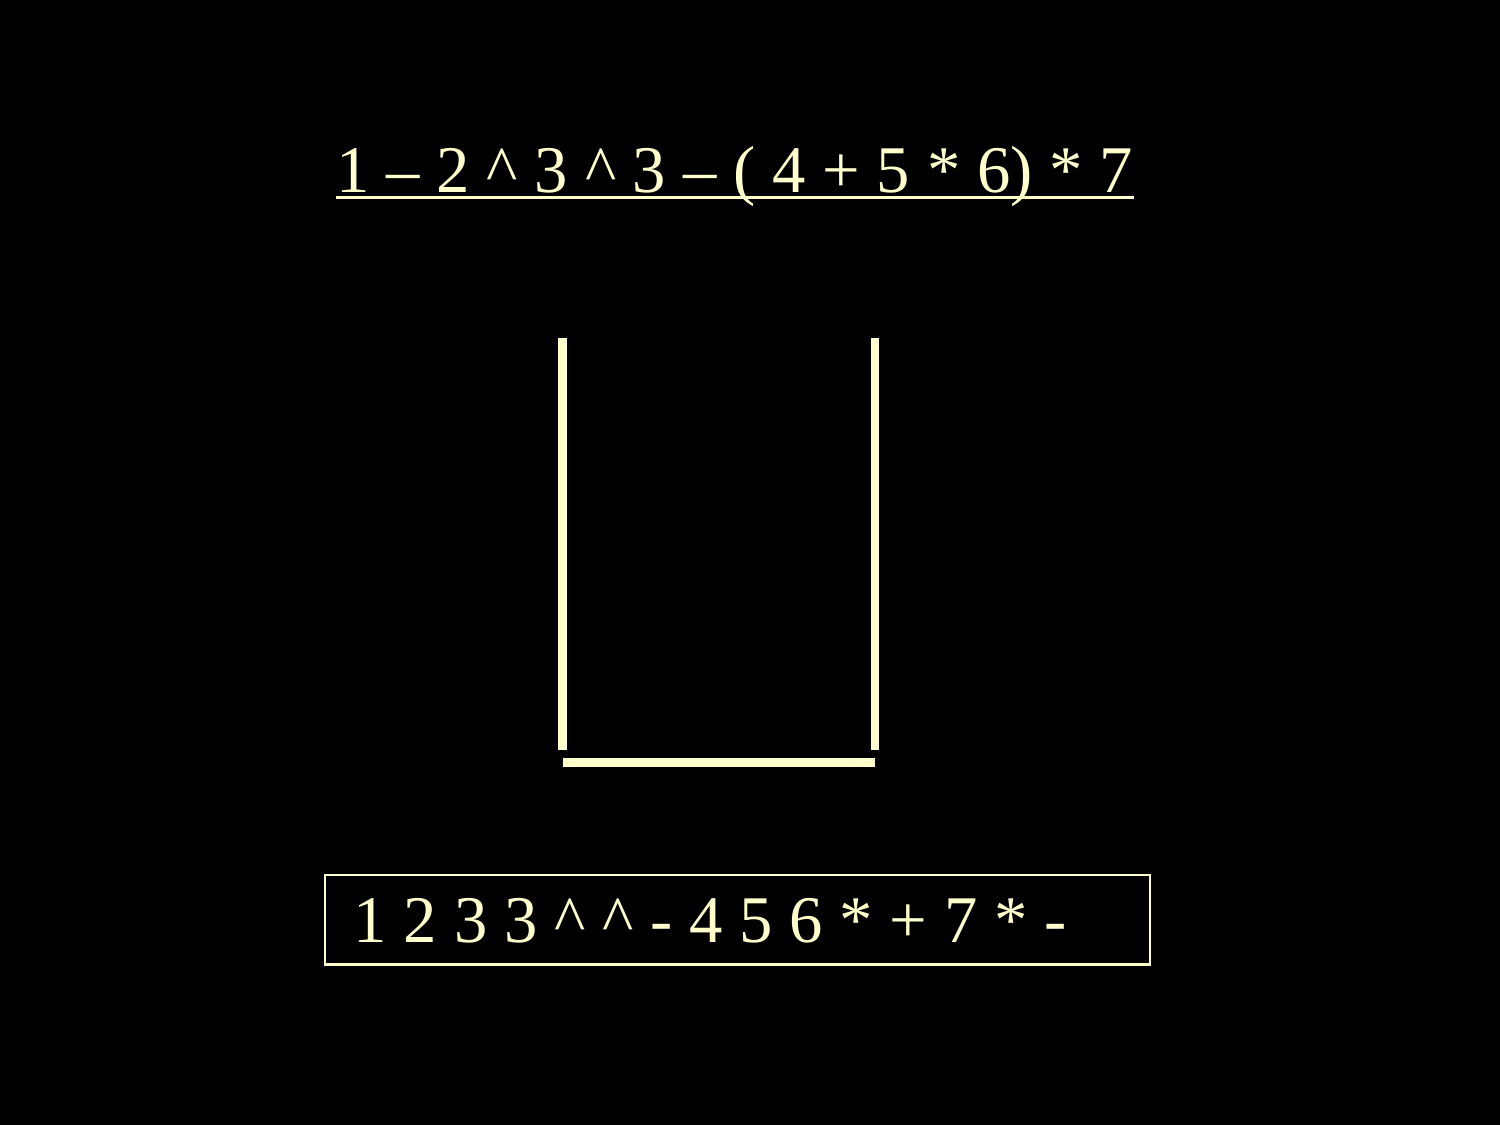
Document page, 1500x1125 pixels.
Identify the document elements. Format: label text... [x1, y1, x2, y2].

text_box 1 – 2 ^ 3 ^ 3 – ( 4 + 5 * 6) * 7 [321, 124, 1313, 215]
text_box 1 2 3 3 ^ ^ - 4 5 6 * + 7 * - [325, 874, 1150, 965]
